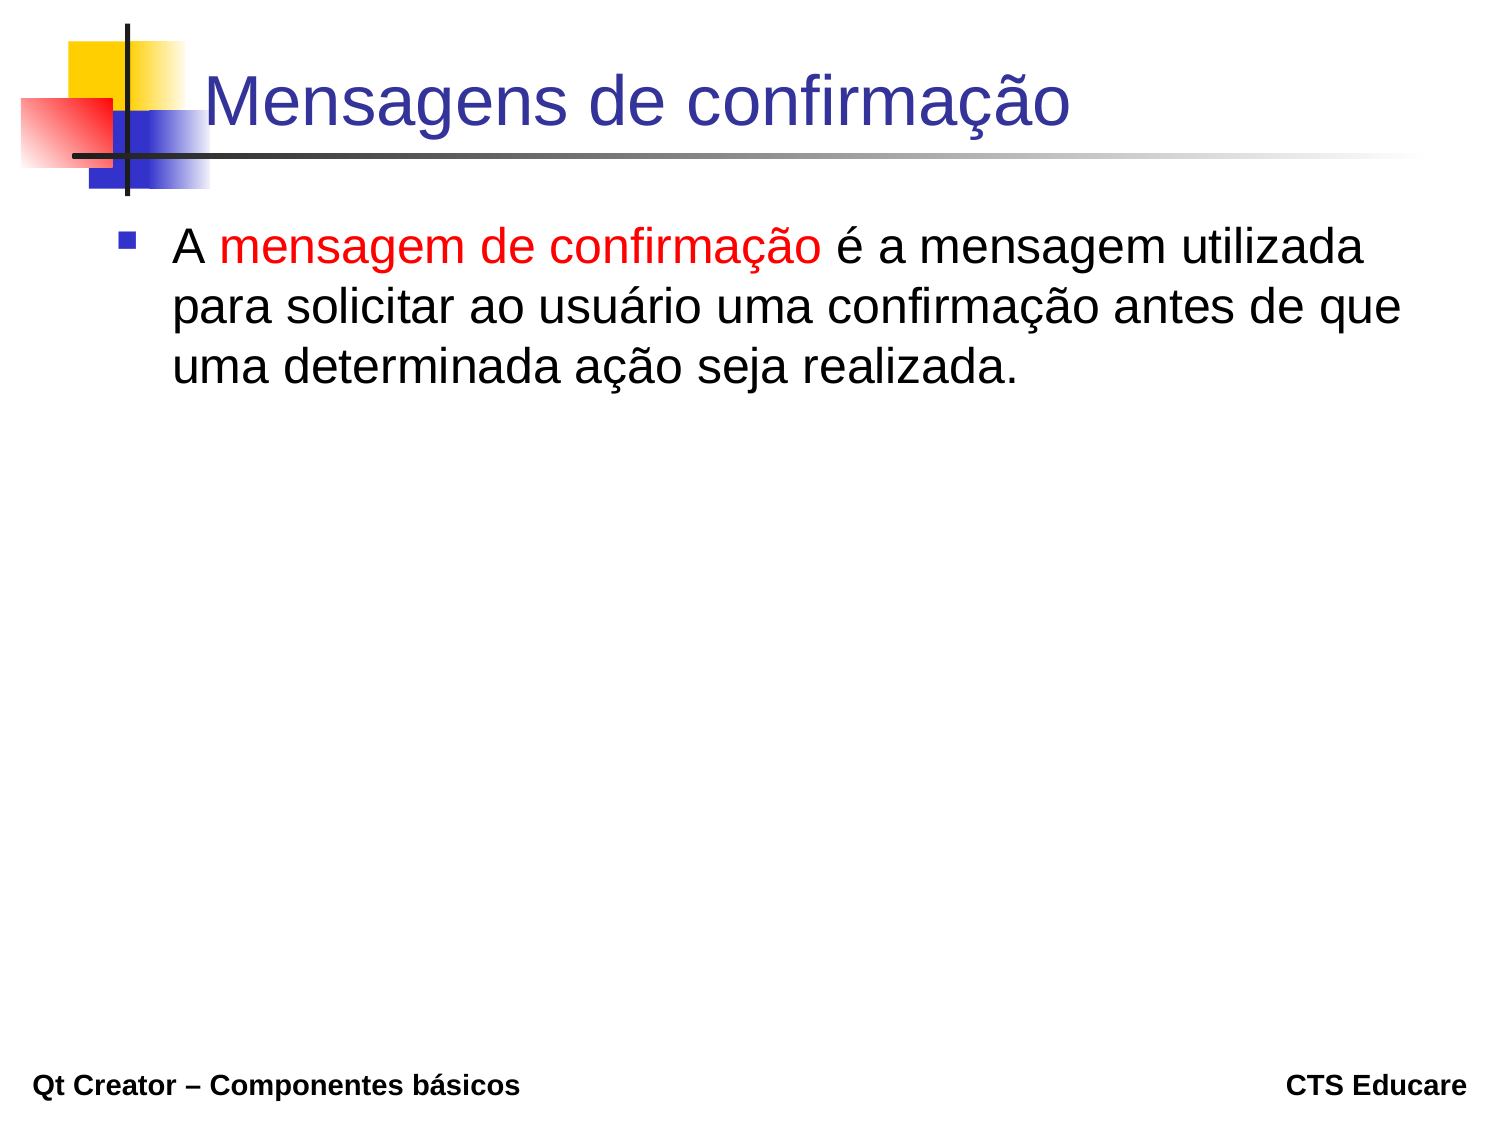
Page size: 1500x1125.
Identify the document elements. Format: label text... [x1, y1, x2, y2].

title Mensagens de confirmação [188, 46, 1468, 149]
list A mensagem de confirmação é a mensagem utilizada para solicitar ao usuário uma confirmação antes de que uma determinada ação seja realizada. [100, 206, 1447, 1024]
